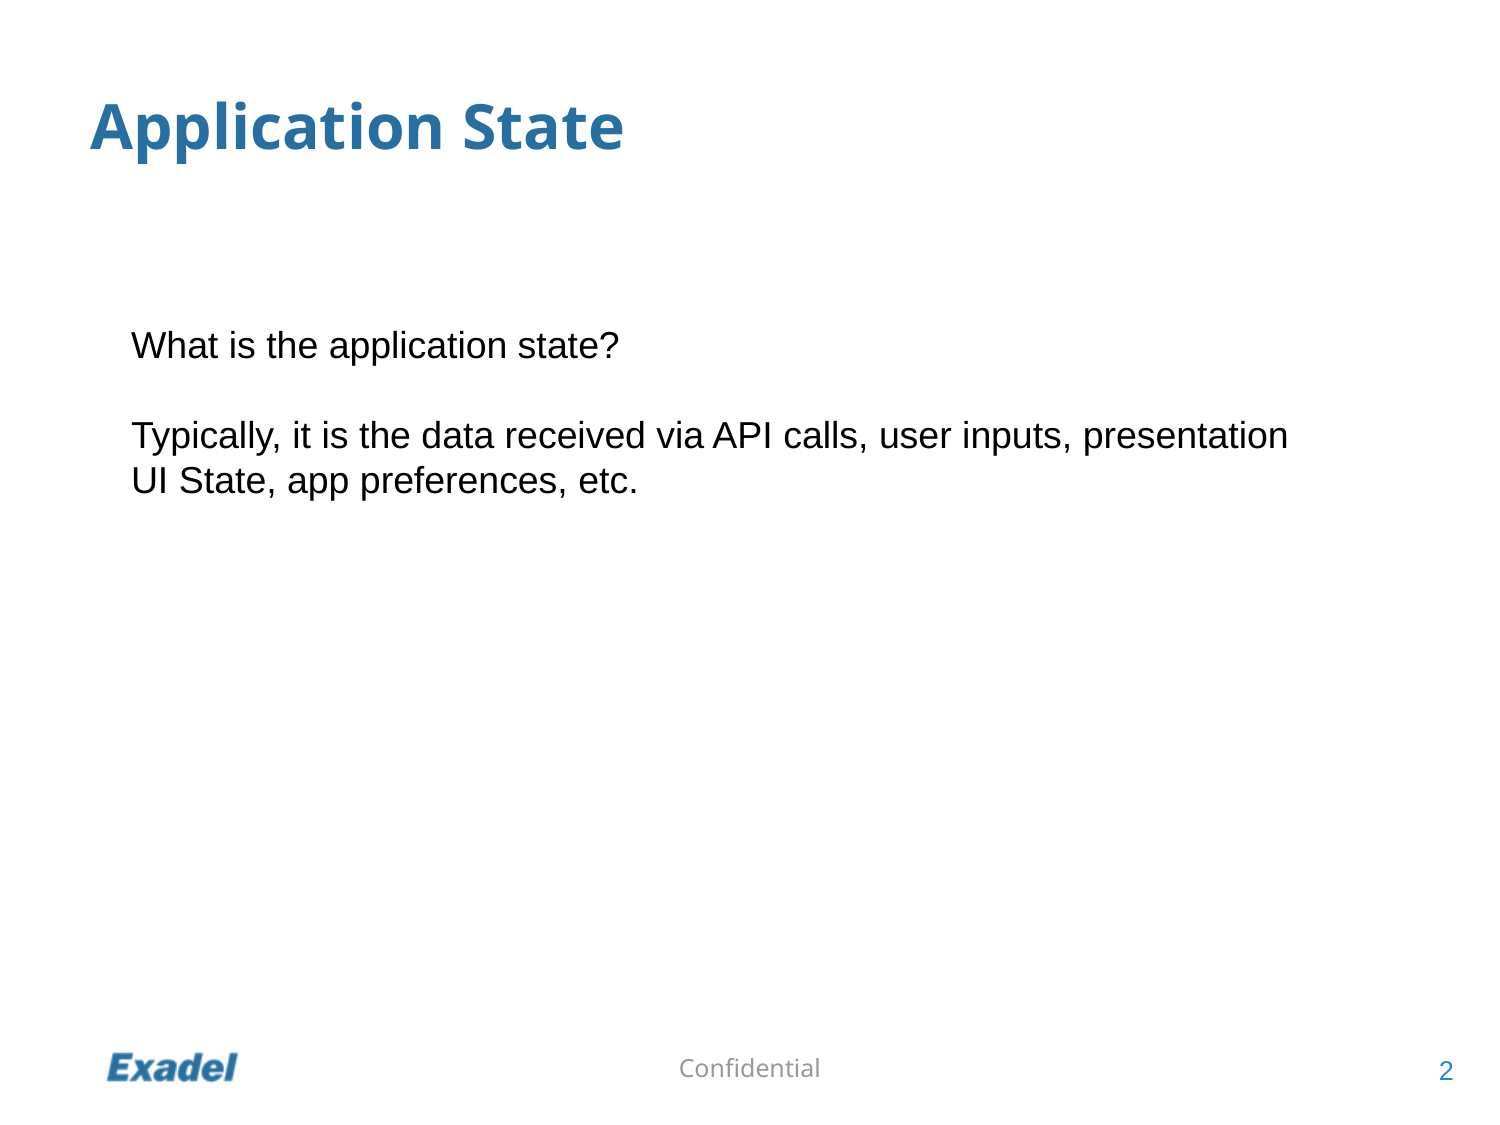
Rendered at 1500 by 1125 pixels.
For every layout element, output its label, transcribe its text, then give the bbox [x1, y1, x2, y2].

picture [75, 1039, 282, 1102]
text_box What is the application state? Typically, it is the data received via API calls, user inputs, presentation UI State, app preferences, etc. [116, 305, 1320, 561]
slide_number <number> [1378, 1026, 1469, 1113]
title Application State [75, 45, 1425, 178]
